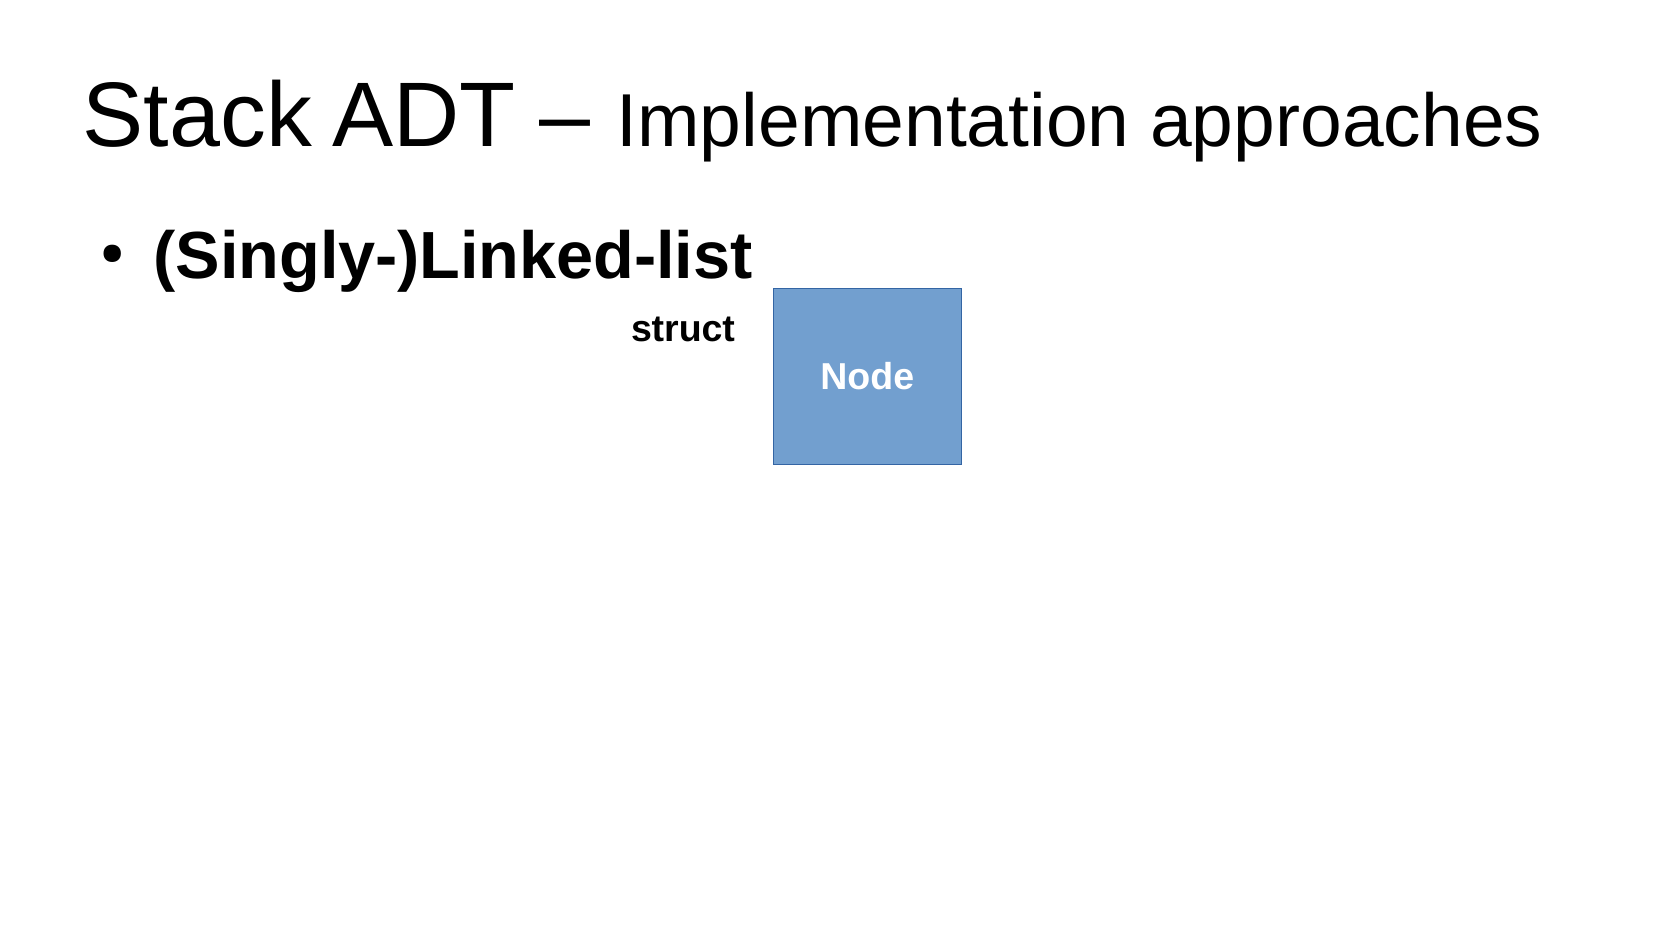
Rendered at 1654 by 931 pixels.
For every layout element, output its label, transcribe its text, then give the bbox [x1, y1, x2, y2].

text_box Node [773, 288, 962, 465]
list (Singly-)Linked-list [82, 217, 1571, 758]
text_box struct [616, 300, 751, 357]
title Stack ADT – Implementation approaches [82, 37, 1571, 193]
